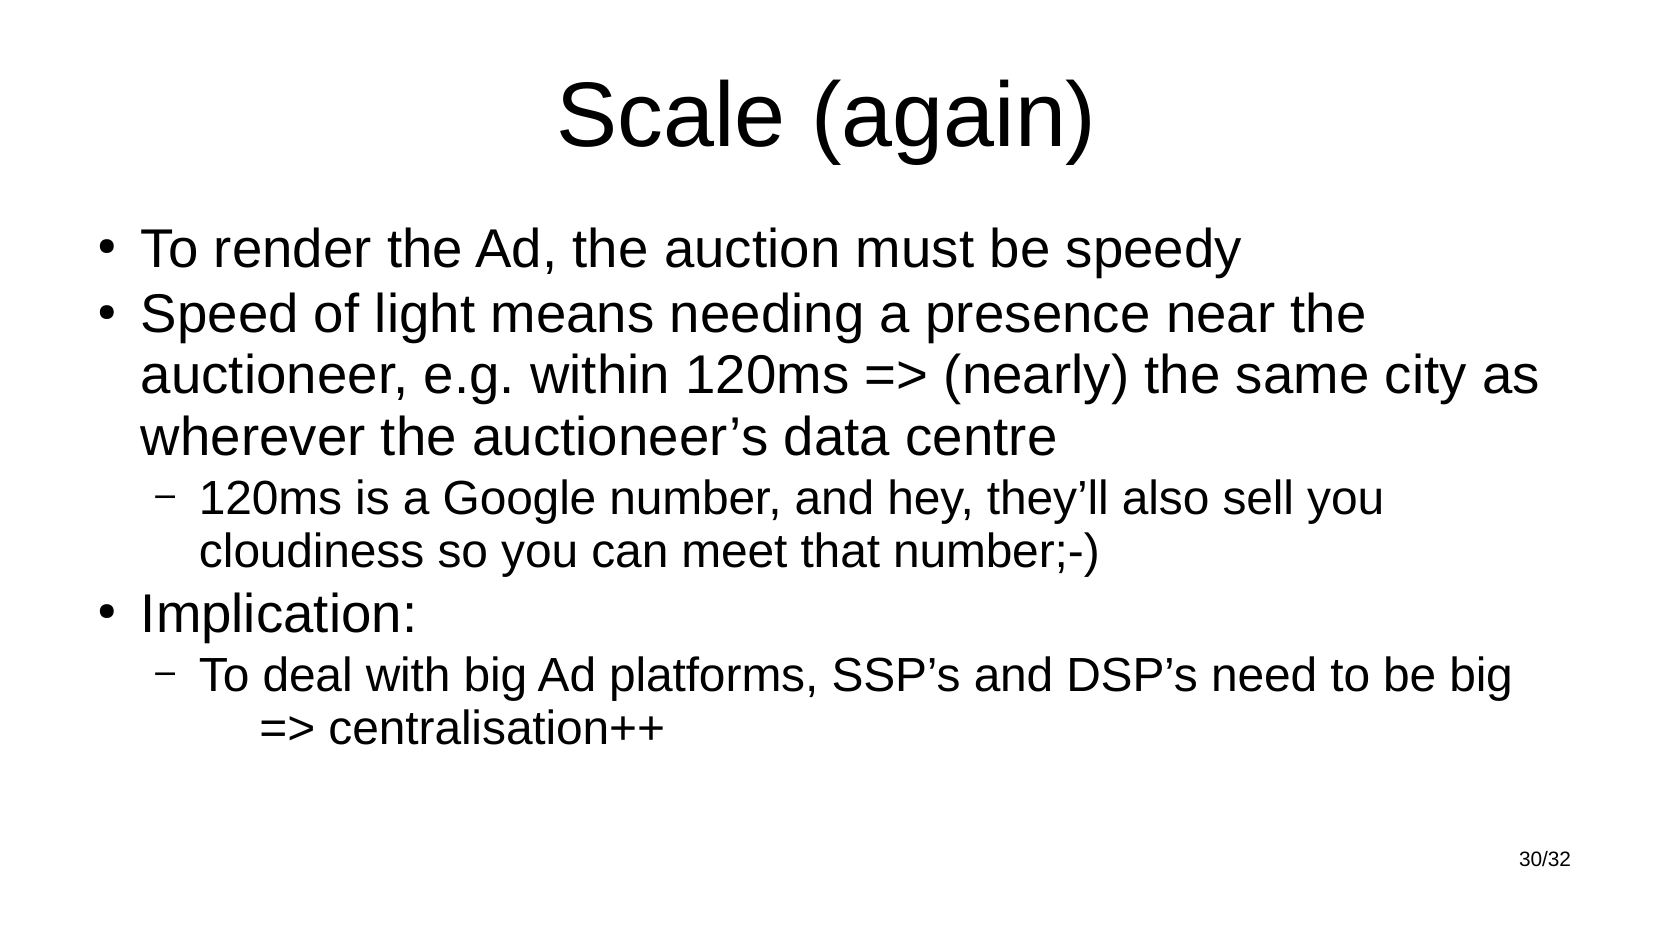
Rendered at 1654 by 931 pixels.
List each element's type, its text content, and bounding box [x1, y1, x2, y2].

list To render the Ad, the auction must be speedy Speed of light means needing a presence near the auctioneer, e.g. within 120ms => (nearly) the same city as wherever the auctioneer’s data centre 120ms is a Google number, and hey, they’ll also sell you cloudiness so you can meet that number;-) Implication: To deal with big Ad platforms, SSP’s and DSP’s need to be big => centralisation++ [82, 217, 1571, 758]
title Scale (again) [82, 37, 1571, 193]
